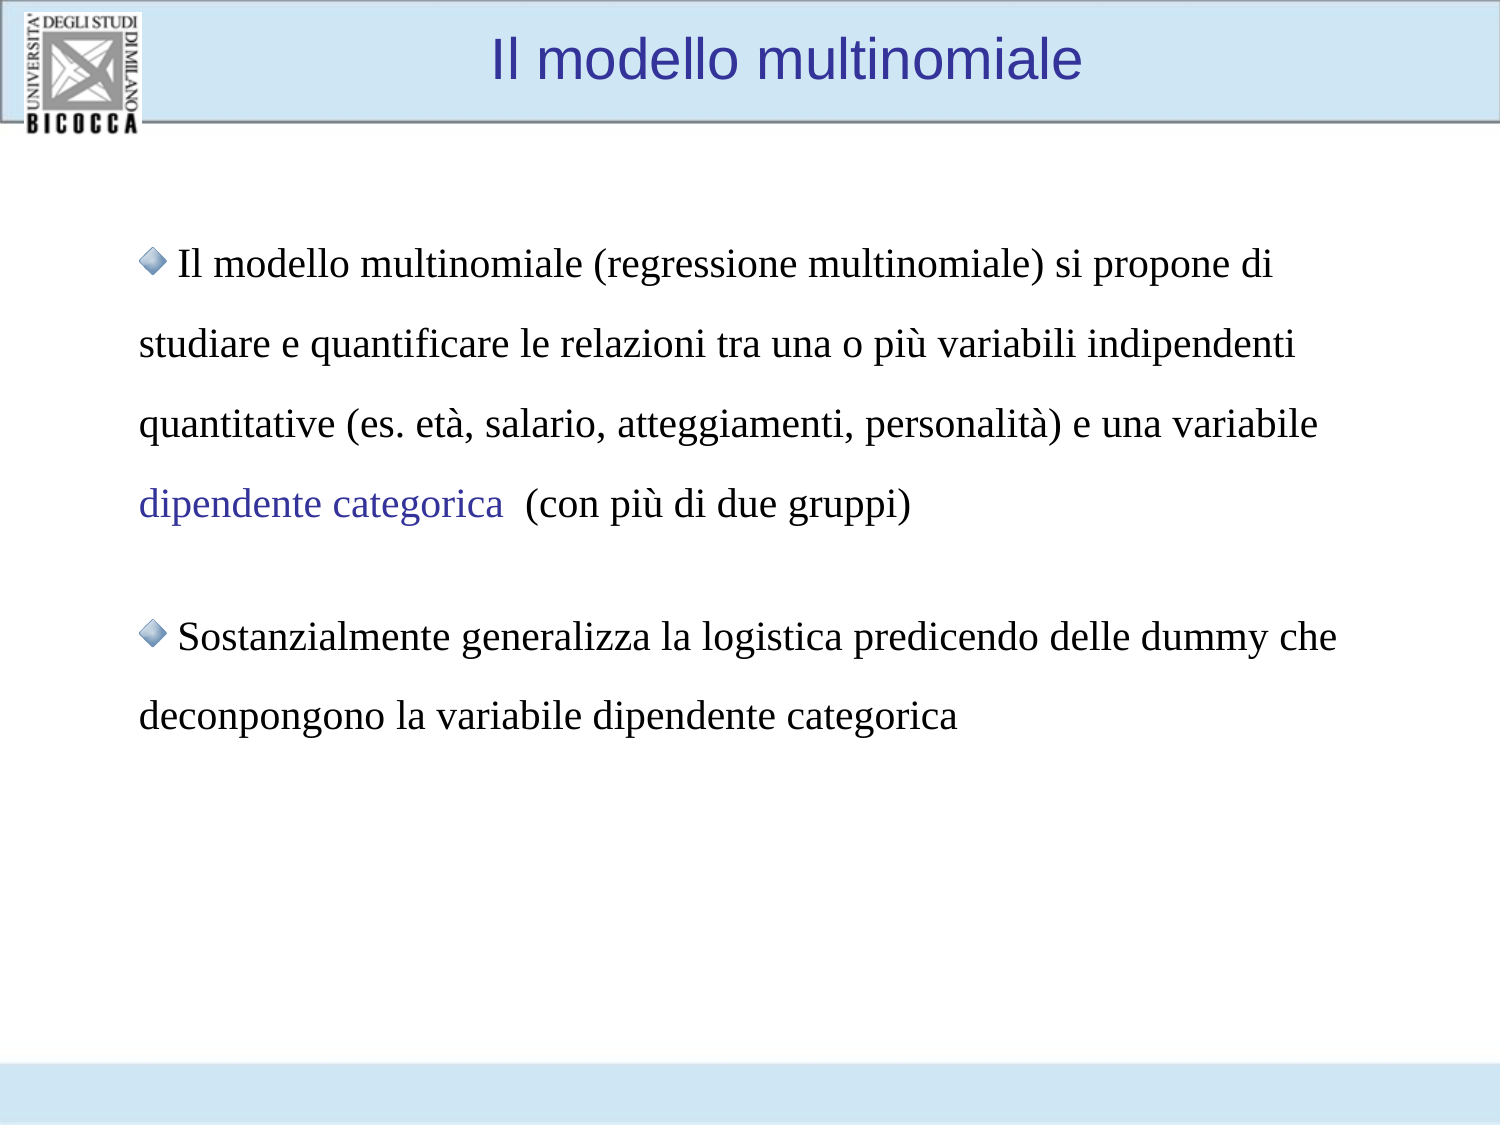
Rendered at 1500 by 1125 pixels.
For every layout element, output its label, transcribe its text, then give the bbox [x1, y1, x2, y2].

text_box Il modello multinomiale (regressione multinomiale) si propone di studiare e quantificare le relazioni tra una o più variabili indipendenti quantitative (es. età, salario, atteggiamenti, personalità) e una variabile dipendente categorica (con più di due gruppi) Sostanzialmente generalizza la logistica predicendo delle dummy che deconpongono la variabile dipendente categorica [123, 198, 1368, 747]
picture [0, 0, 1500, 1125]
title Il modello multinomiale [113, 0, 1463, 158]
